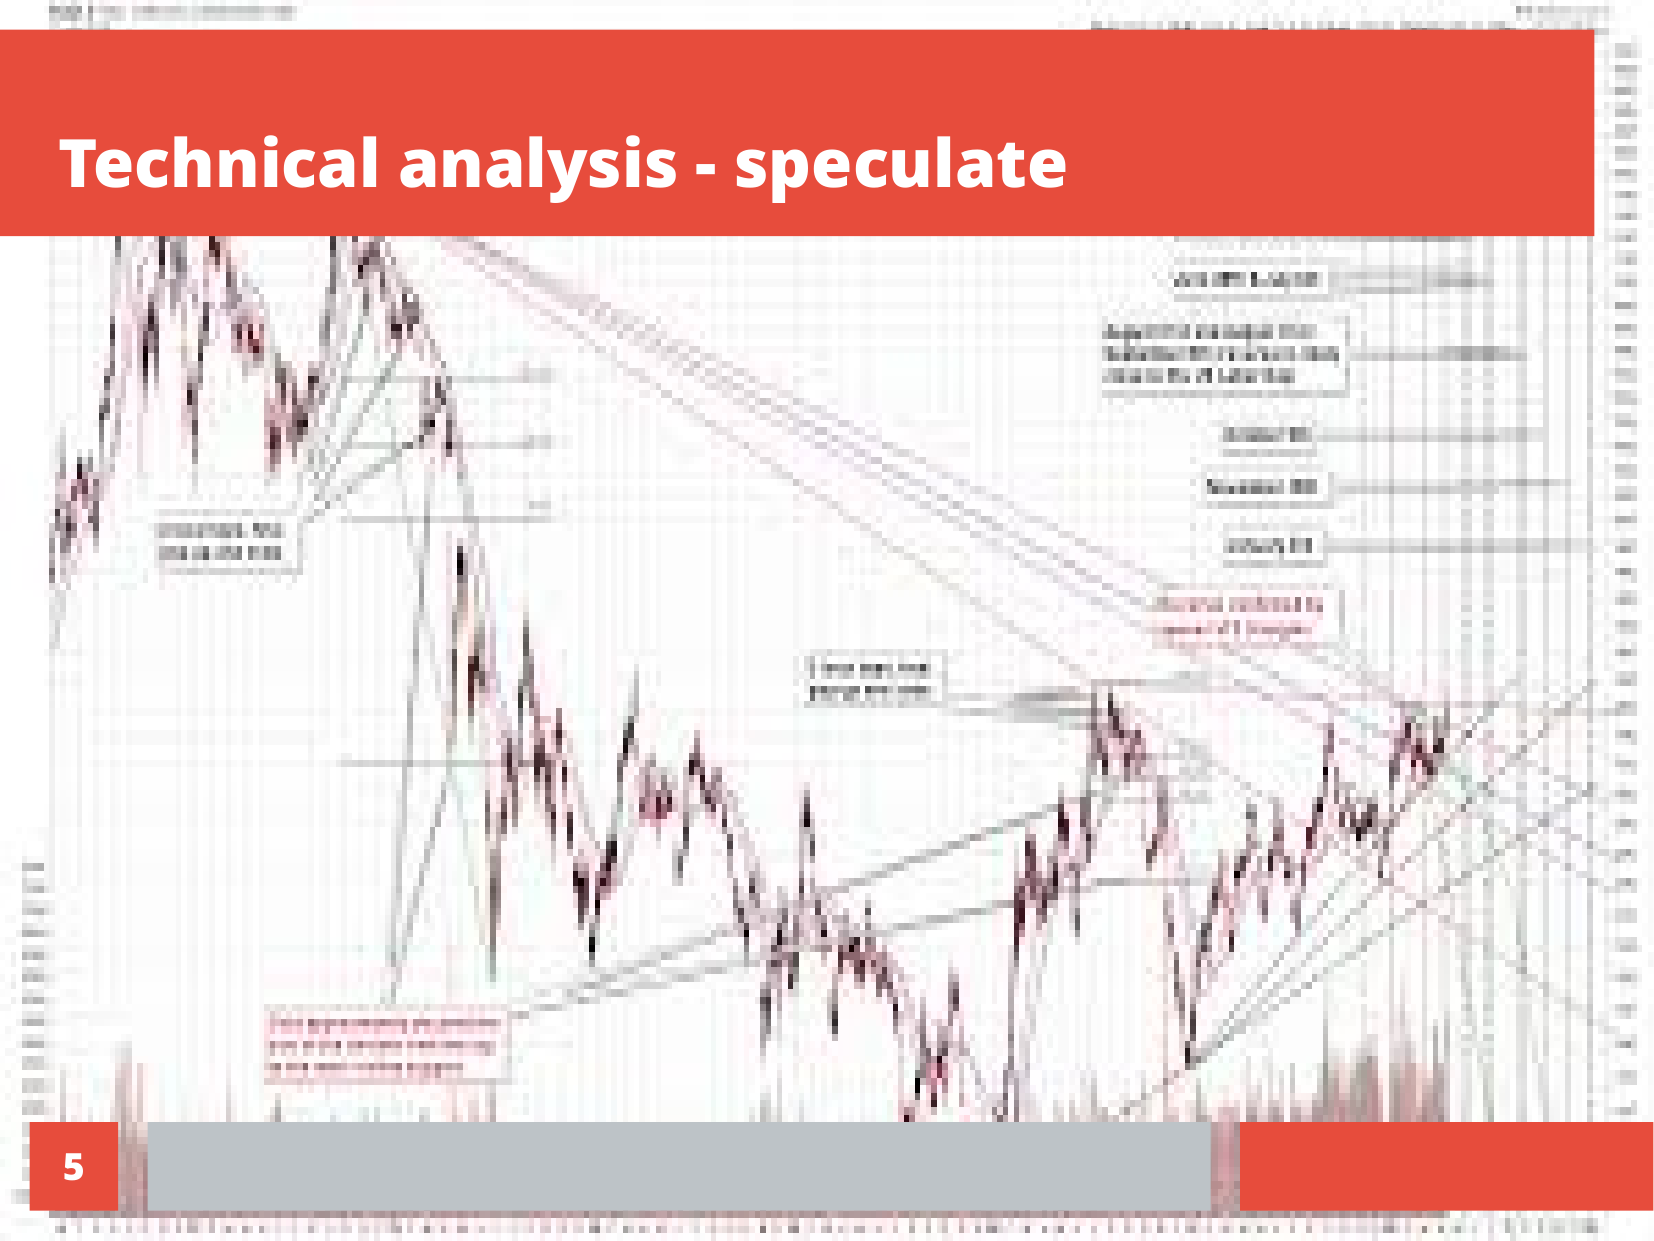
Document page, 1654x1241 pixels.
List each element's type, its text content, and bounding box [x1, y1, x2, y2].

picture [0, 0, 1654, 1241]
title Technical analysis - speculate [59, 59, 1595, 207]
